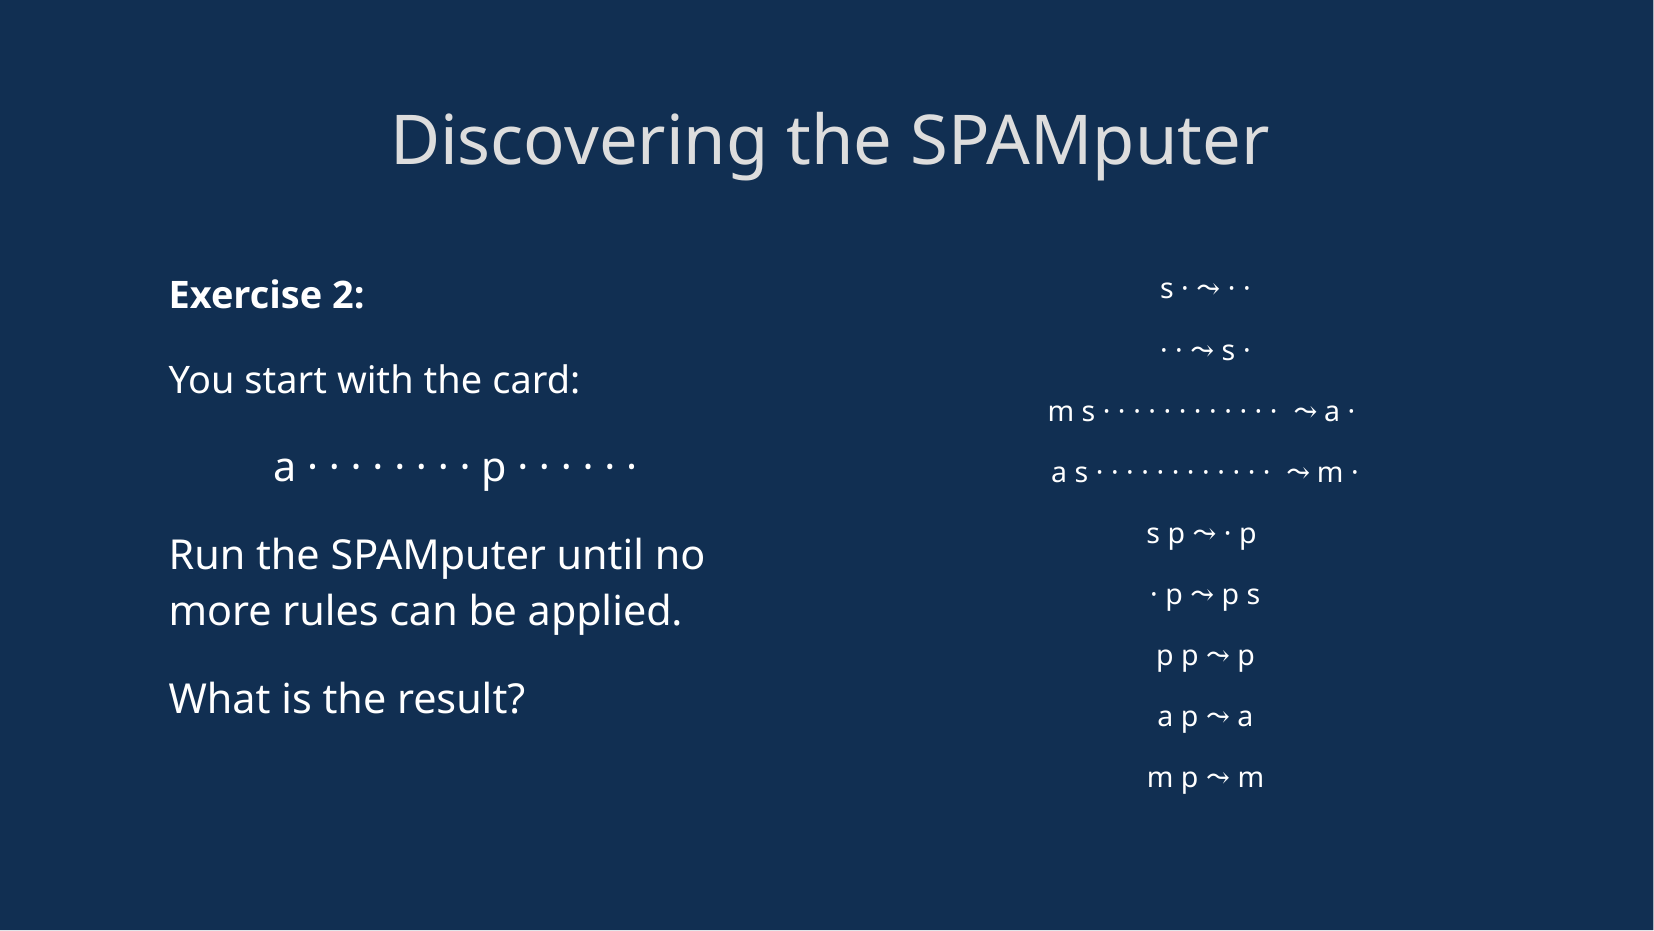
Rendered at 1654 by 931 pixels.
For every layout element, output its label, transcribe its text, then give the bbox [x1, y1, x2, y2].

title Discovering the SPAMputer [97, 56, 1563, 220]
list Exercise 2: You start with the card: a · · · · · · · · p · · · · · · Run the SPAMputer until no more rules can be applied. What is the result? [97, 268, 813, 806]
list s · ⤳ · · · · ⤳ s · m s · · · · · · · · · · · · ⤳ a · a s · · · · · · · · · · · · ⤳ m · s p ⤳ · p · p ⤳ p s p p ⤳ p a p ⤳ a m p ⤳ m [848, 268, 1563, 806]
